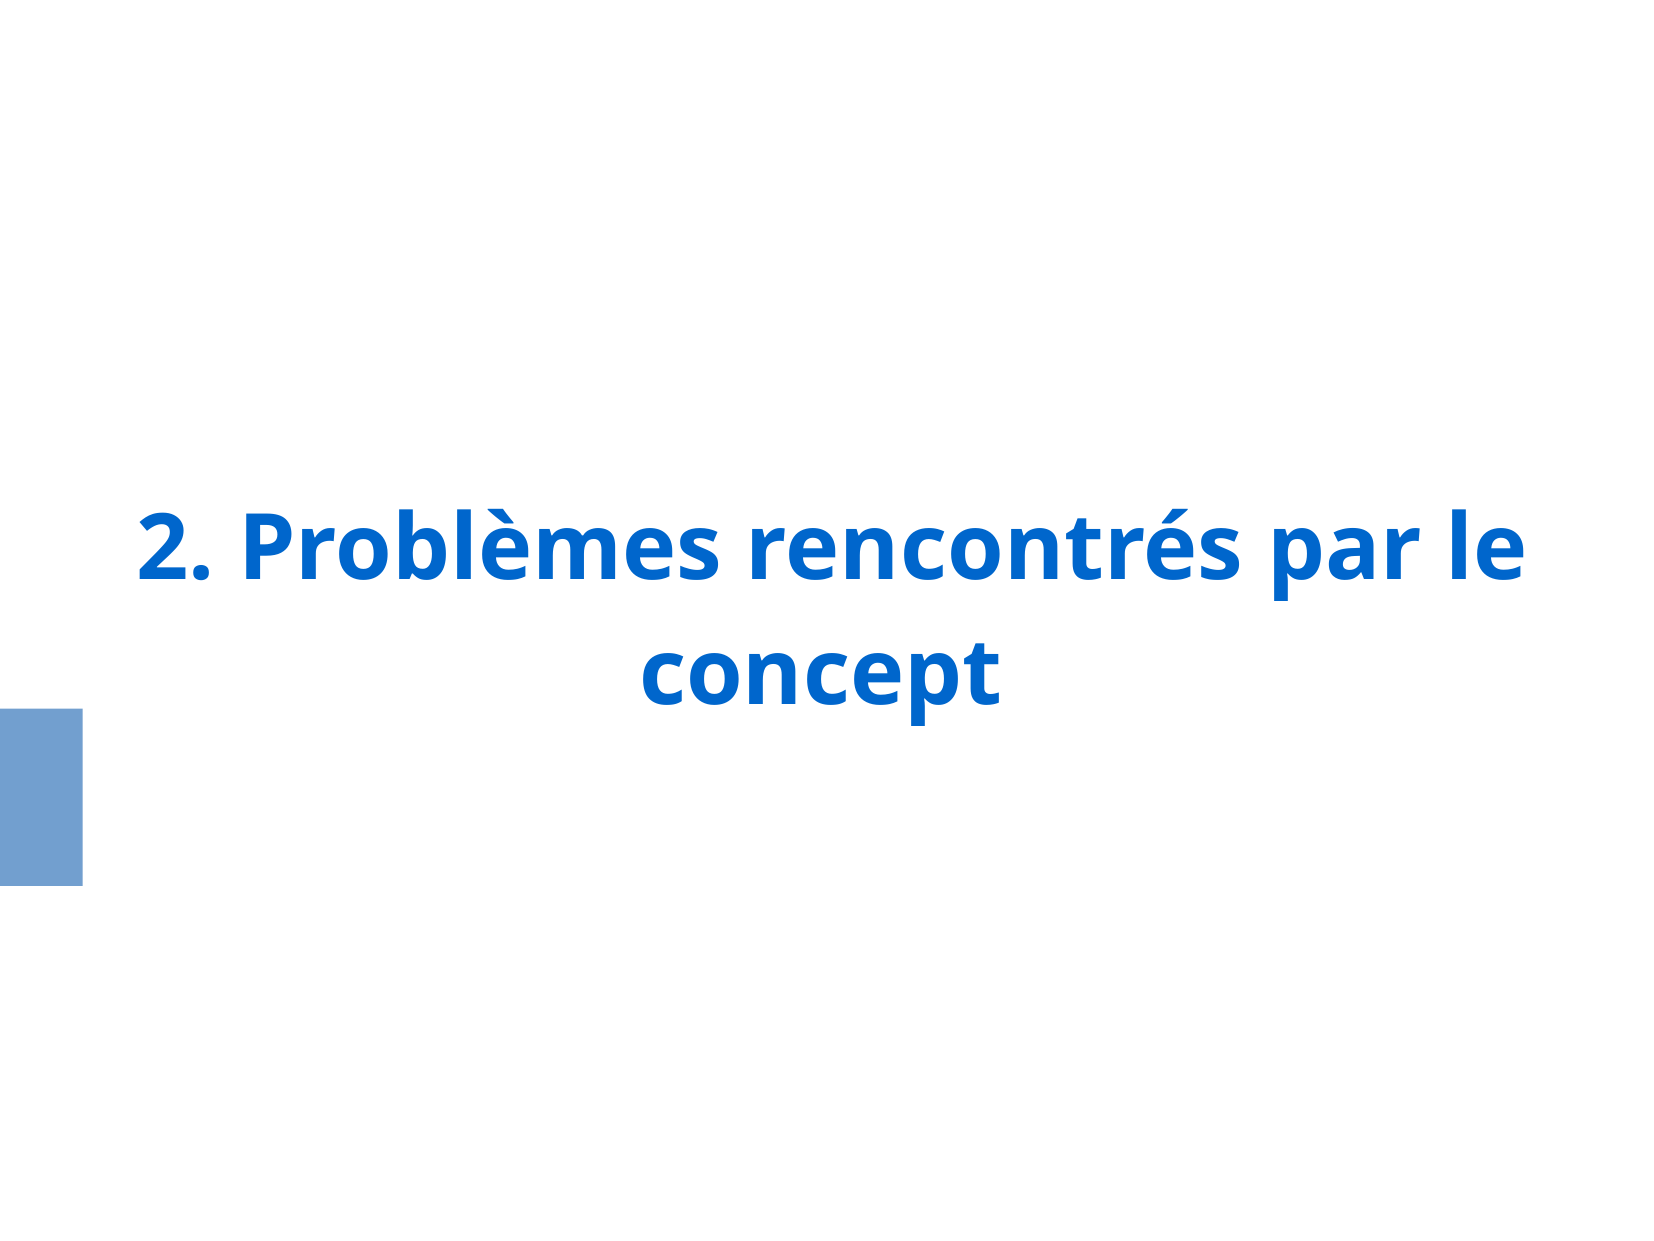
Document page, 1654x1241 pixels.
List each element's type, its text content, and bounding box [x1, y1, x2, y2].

subtitle 2. Problèmes rencontrés par le concept [129, 59, 1536, 1155]
